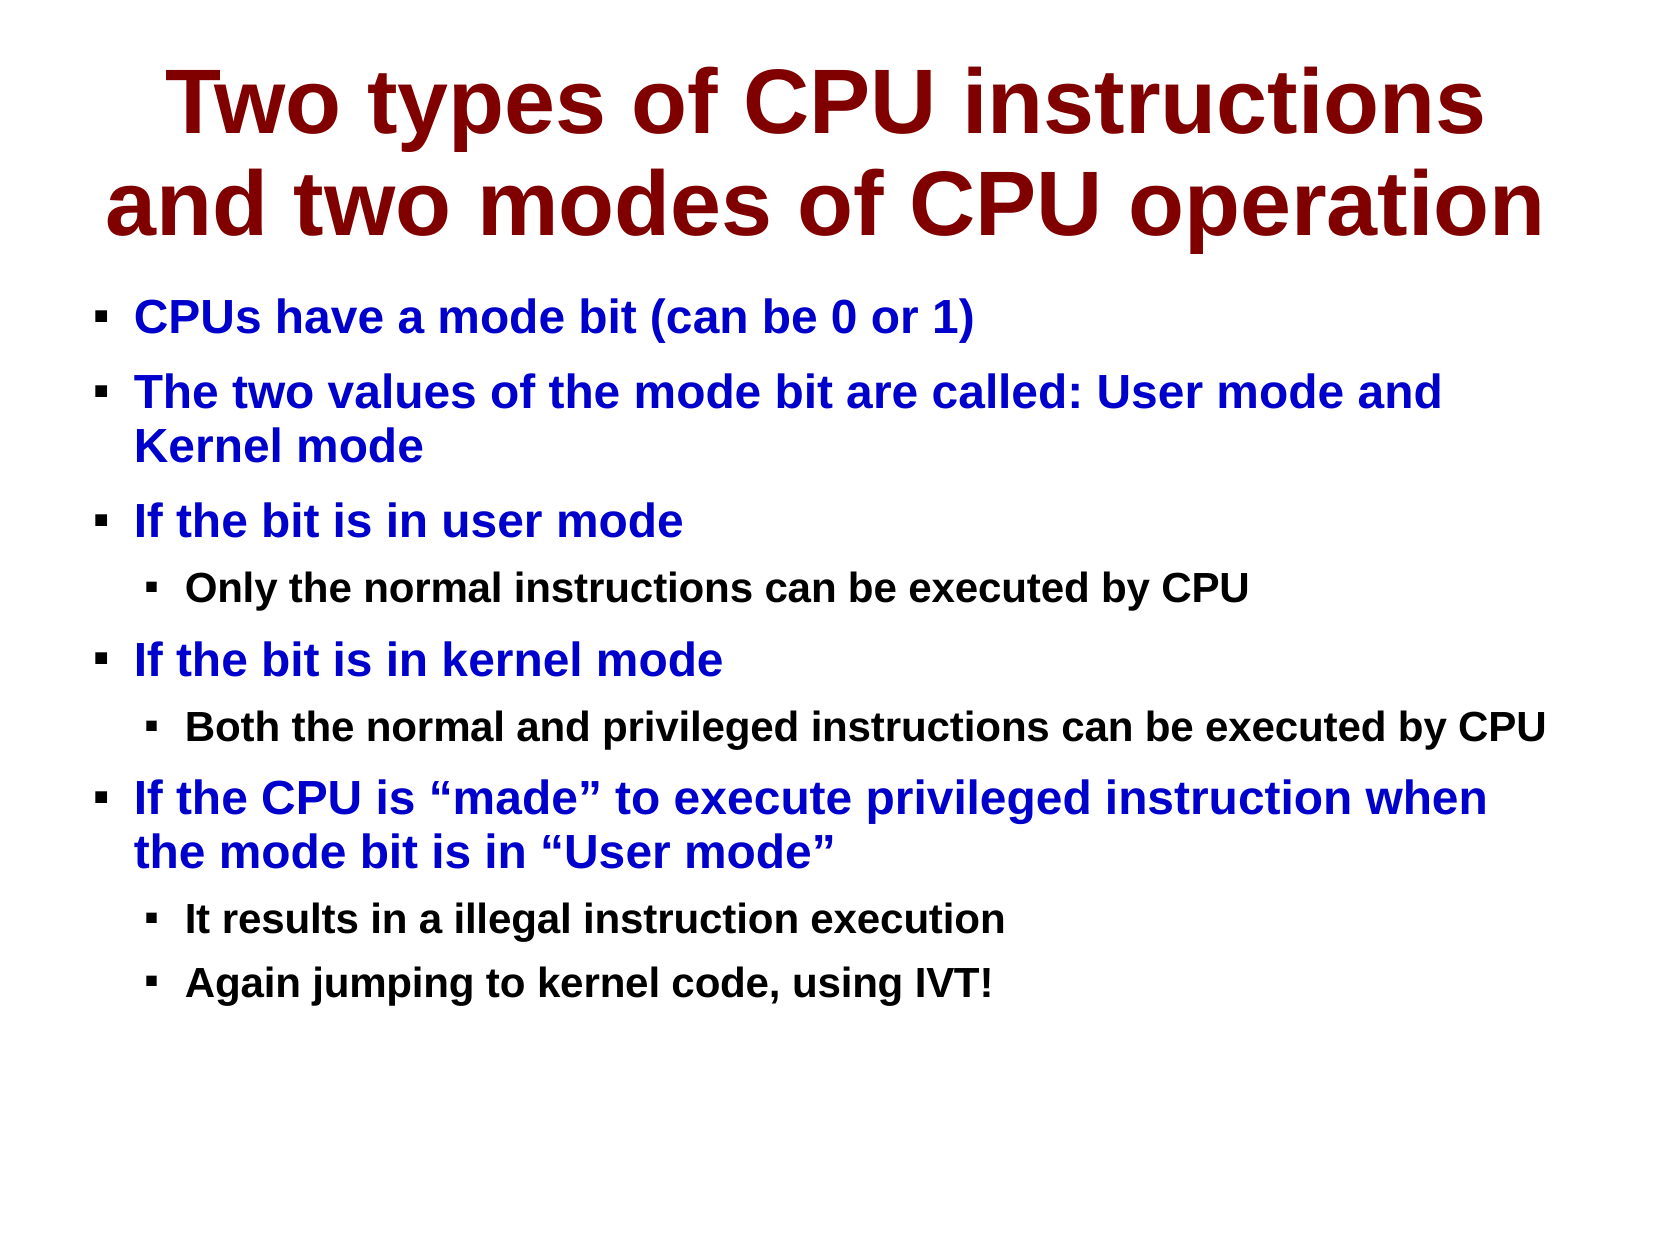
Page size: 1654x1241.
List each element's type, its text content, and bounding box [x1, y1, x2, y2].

title Two types of CPU instructions and two modes of CPU operation [82, 49, 1571, 257]
list CPUs have a mode bit (can be 0 or 1) The two values of the mode bit are called: User mode and Kernel mode If the bit is in user mode Only the normal instructions can be executed by CPU If the bit is in kernel mode Both the normal and privileged instructions can be executed by CPU If the CPU is “made” to execute privileged instruction when the mode bit is in “User mode” It results in a illegal instruction execution Again jumping to kernel code, using IVT! [82, 290, 1571, 1010]
